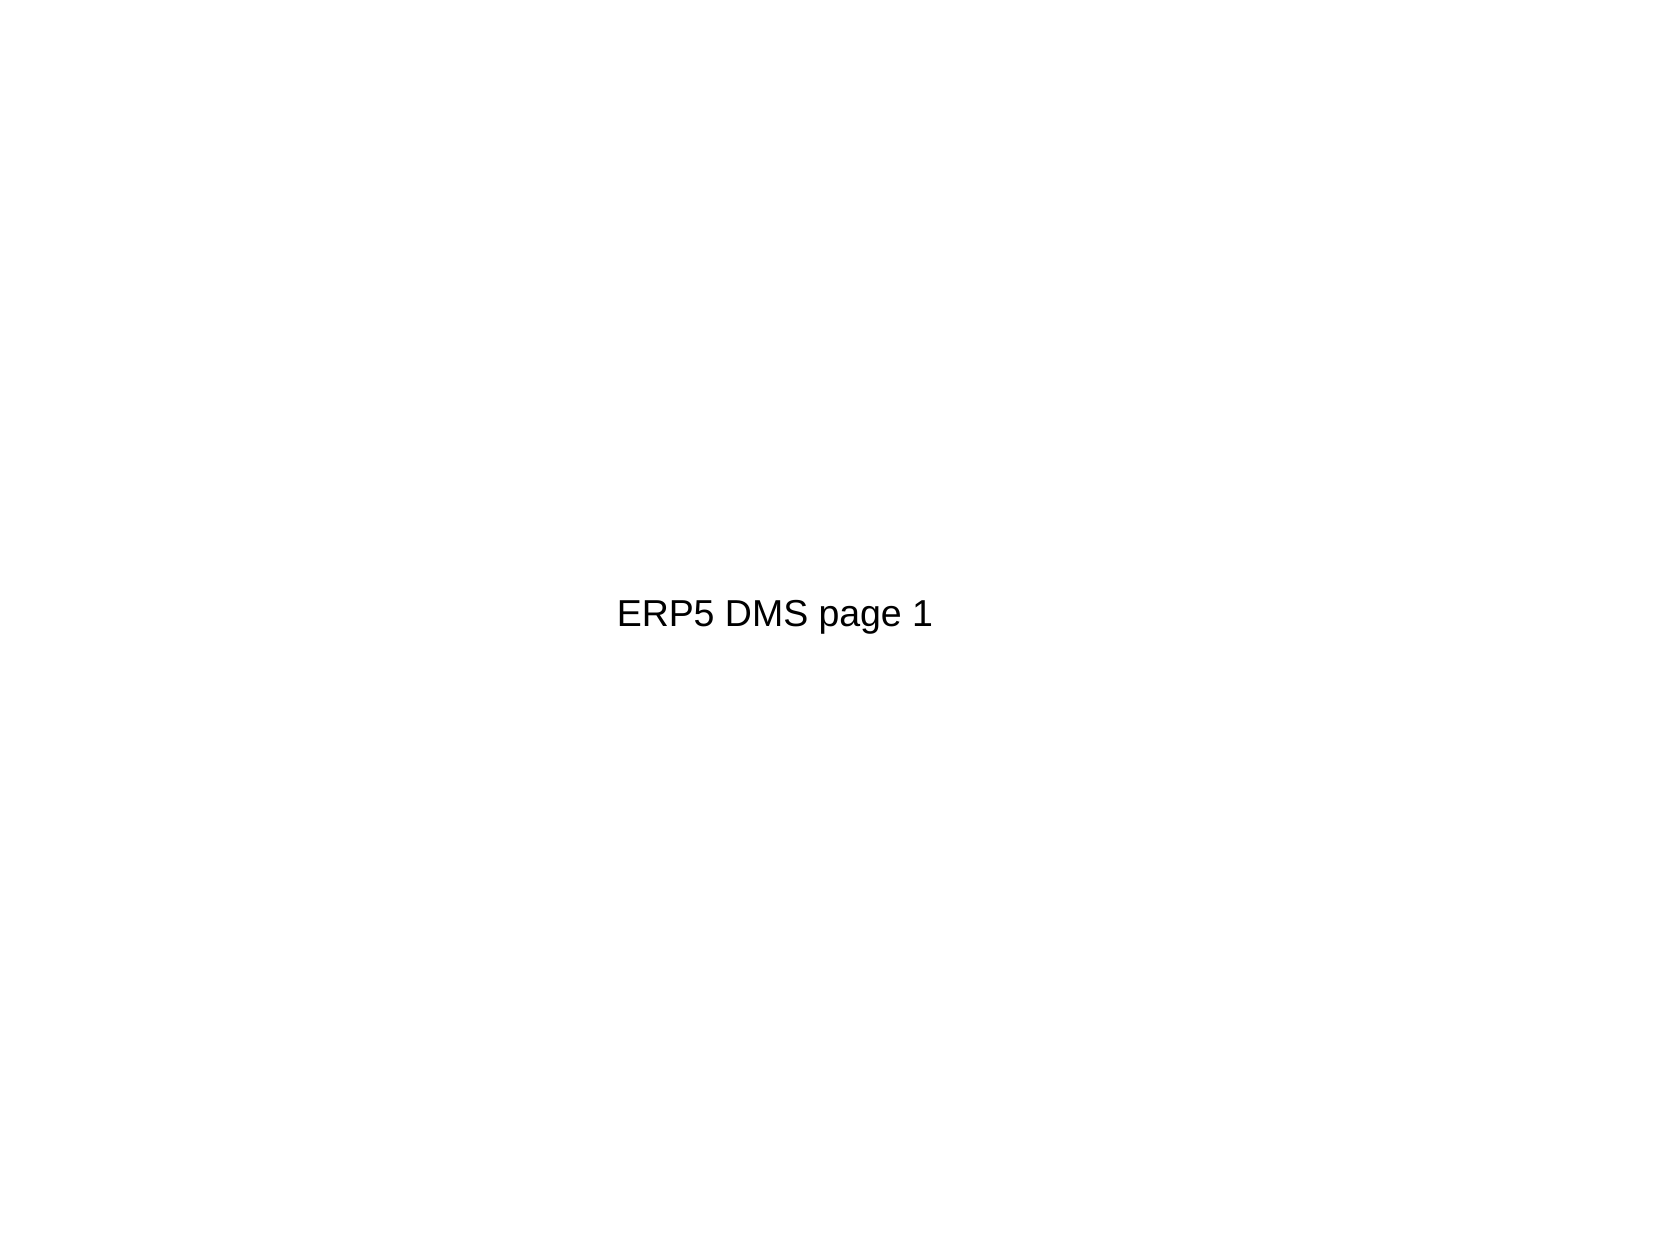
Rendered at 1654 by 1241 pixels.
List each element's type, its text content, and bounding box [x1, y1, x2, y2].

text_box ERP5 DMS page 1 [602, 584, 1054, 656]
